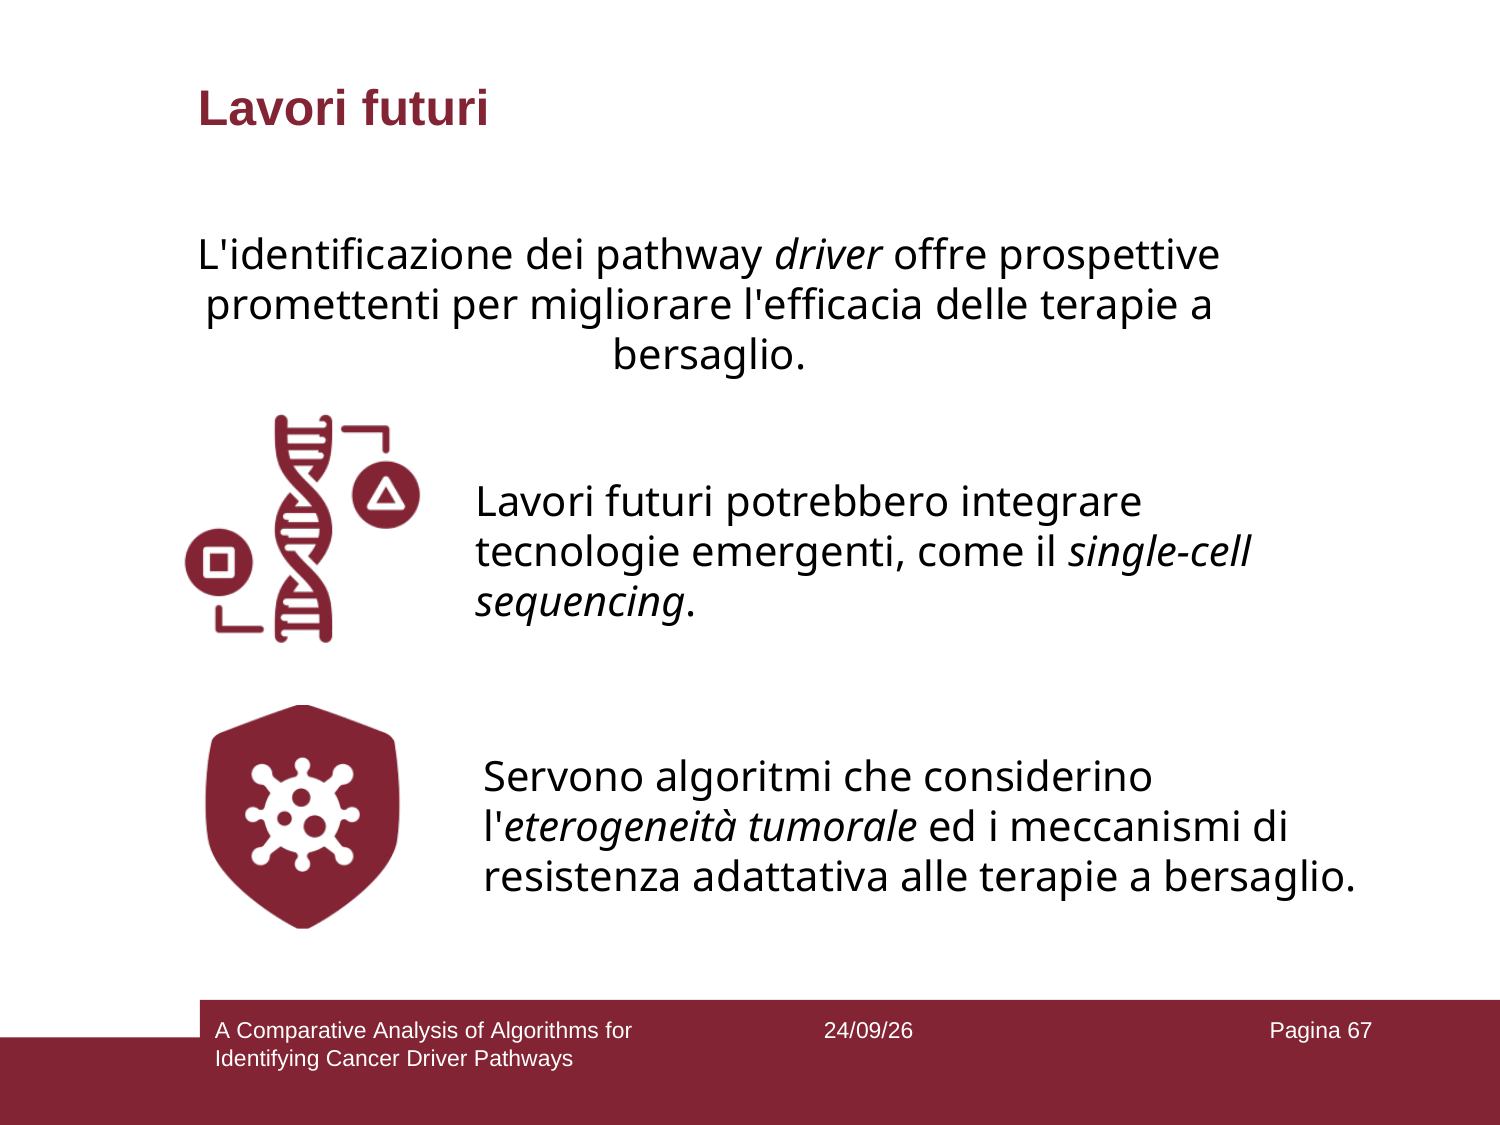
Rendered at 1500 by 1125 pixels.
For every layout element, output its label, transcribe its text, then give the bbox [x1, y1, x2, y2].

text_box Pagina <number> [1074, 1008, 1388, 1084]
text_box A Comparative Analysis of Algorithms for Identifying Cancer Driver Pathways [199, 1008, 676, 1084]
picture [178, 406, 427, 652]
text_box Lavori futuri potrebbero integrare tecnologie emergenti, come il single-cell sequencing. [460, 466, 1370, 600]
text_box 22/10/24 [712, 1008, 1026, 1084]
picture [189, 705, 416, 930]
text_box Servono algoritmi che considerino l'eterogeneità tumorale ed i meccanismi di resistenza adattativa alle terapie a bersaglio. [468, 742, 1381, 958]
text_box L'identificazione dei pathway driver offre prospettive promettenti per migliorare l'efficacia delle terapie a bersaglio. [183, 220, 1355, 342]
title Lavori futuri [183, 67, 1400, 150]
